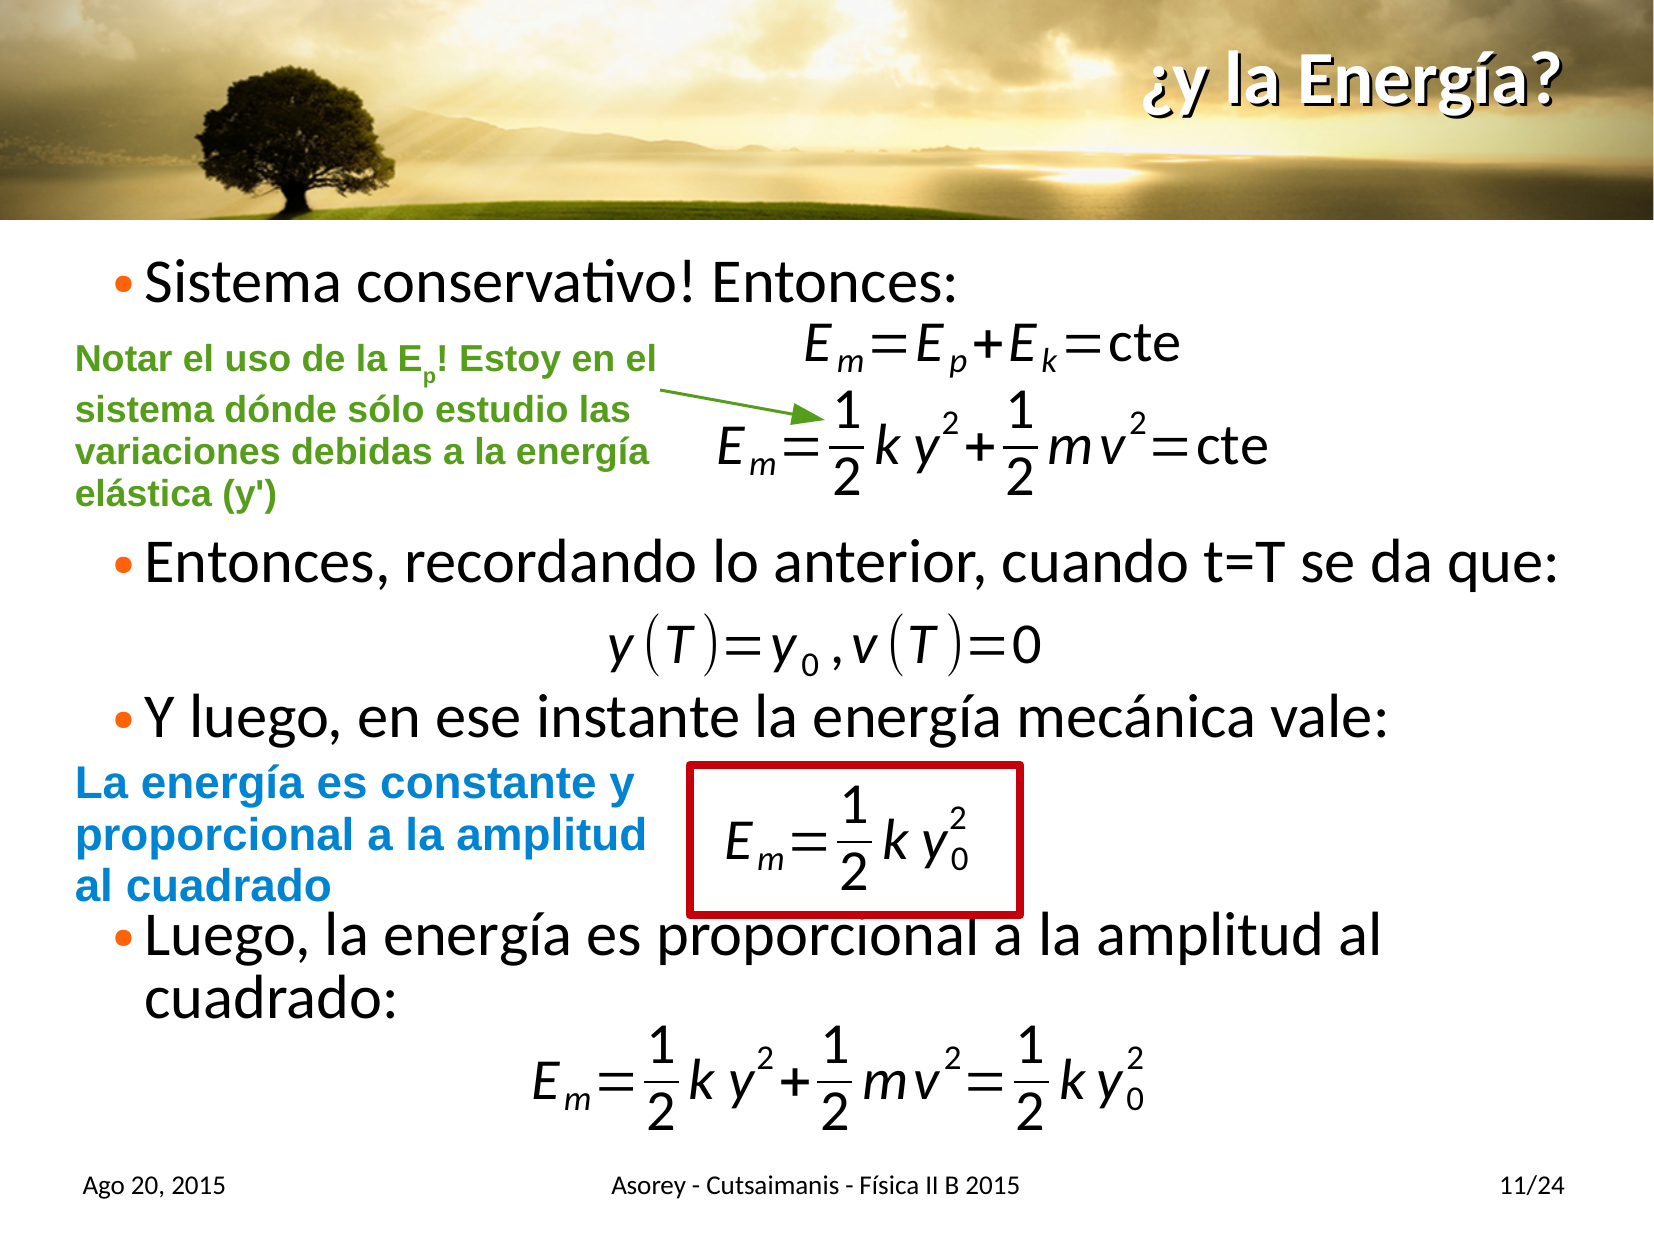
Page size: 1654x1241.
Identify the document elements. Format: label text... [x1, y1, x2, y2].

picture [0, 0, 1654, 220]
chart [600, 610, 1050, 685]
text_box La energía es constante y proporcional a la amplitud al cuadrado [60, 750, 678, 919]
chart [710, 318, 1276, 511]
title ¿y la Energía? [75, 19, 1564, 151]
chart [525, 1020, 1152, 1146]
list Sistema conservativo! Entonces: Entonces, recordando lo anterior, cuando t=T se da que: Y luego, en ese instante la energía mecánica vale: Luego, la energía es proporcional a la amplitud al cuadrado: [82, 255, 1571, 1156]
chart [717, 780, 976, 906]
text_box Notar el uso de la Ep! Estoy en el sistema dónde sólo estudio las variaciones debidas a la energía elástica (y') [60, 330, 678, 522]
